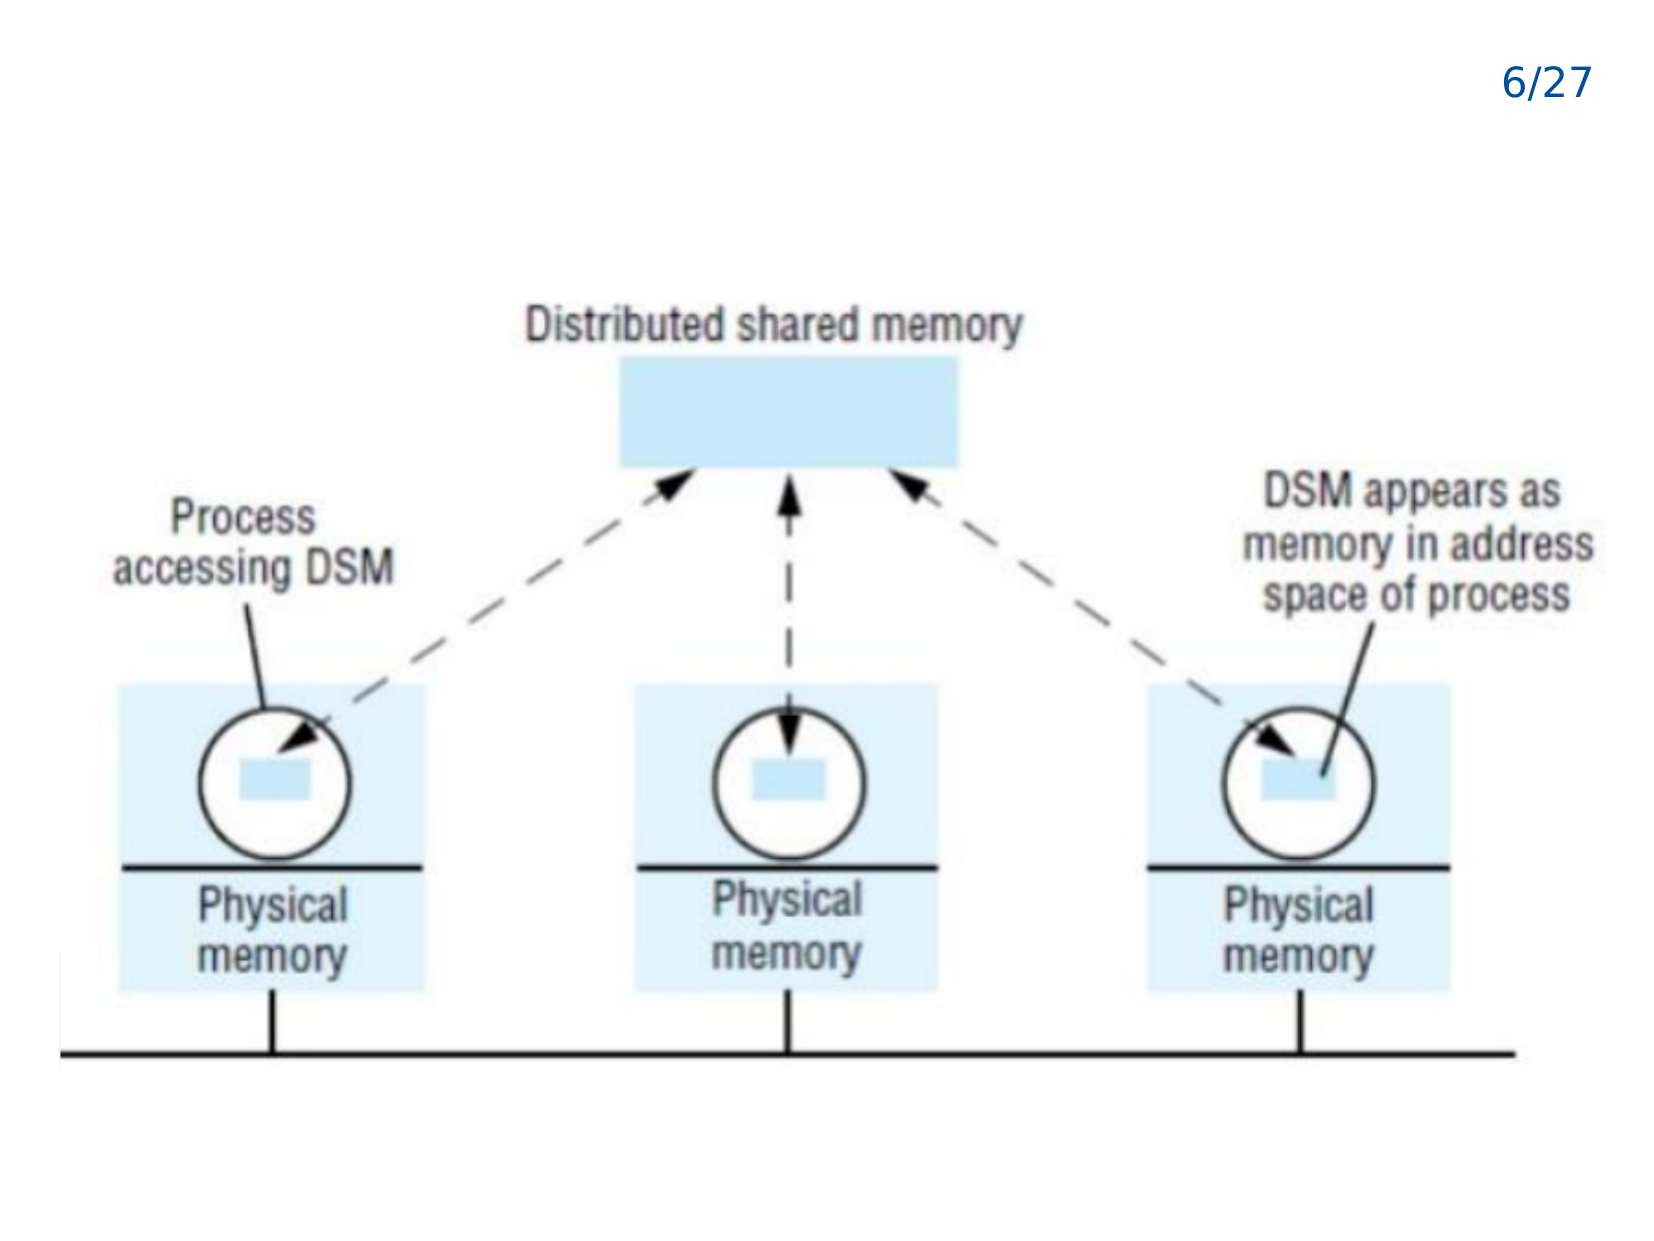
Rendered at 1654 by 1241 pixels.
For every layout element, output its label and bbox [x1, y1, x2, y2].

picture [59, 300, 1611, 1066]
